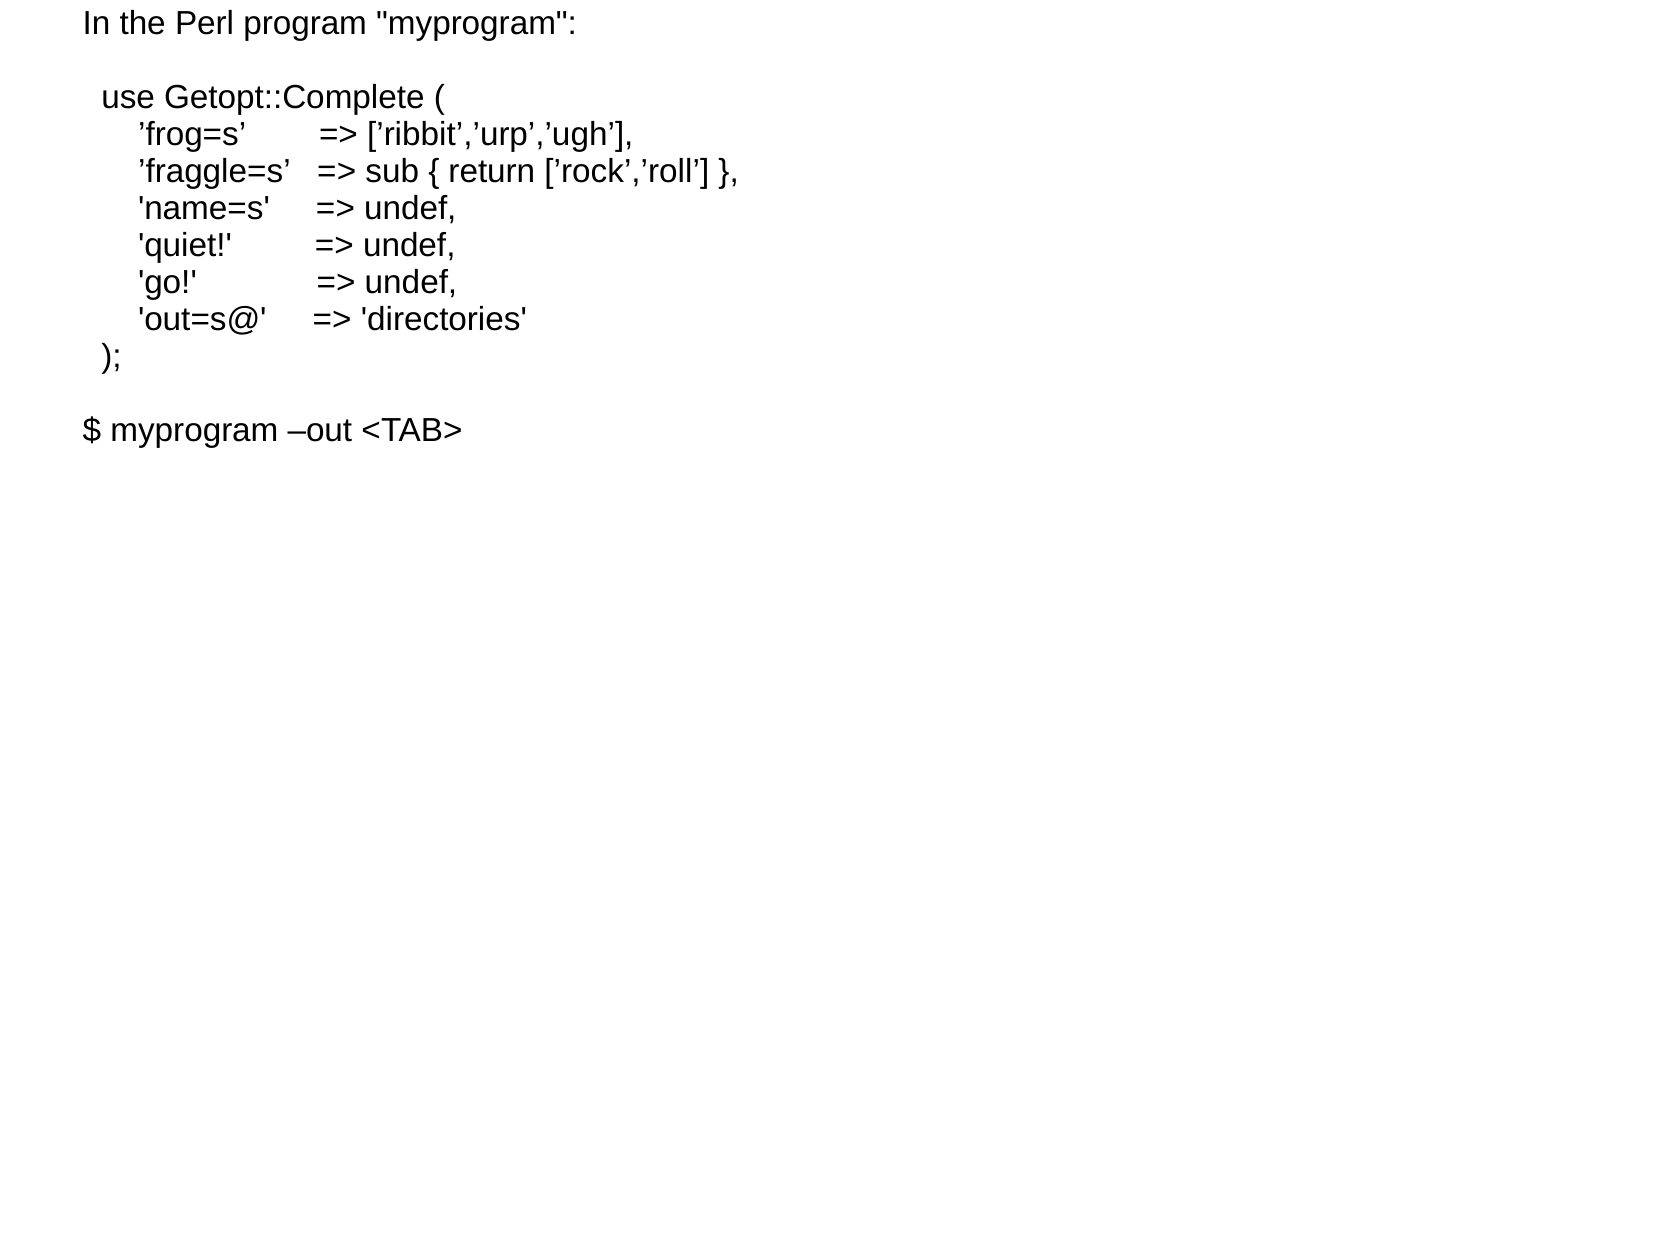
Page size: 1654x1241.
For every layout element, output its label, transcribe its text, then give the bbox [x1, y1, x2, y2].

subtitle In the Perl program "myprogram": use Getopt::Complete ( ’frog=s’ => [’ribbit’,’urp’,’ugh’], ’fraggle=s’ => sub { return [’rock’,’roll’] }, 'name=s' => undef, 'quiet!' => undef, 'go!' => undef, 'out=s@' => 'directories' ); $ myprogram –out <TAB> [82, 4, 1571, 1064]
